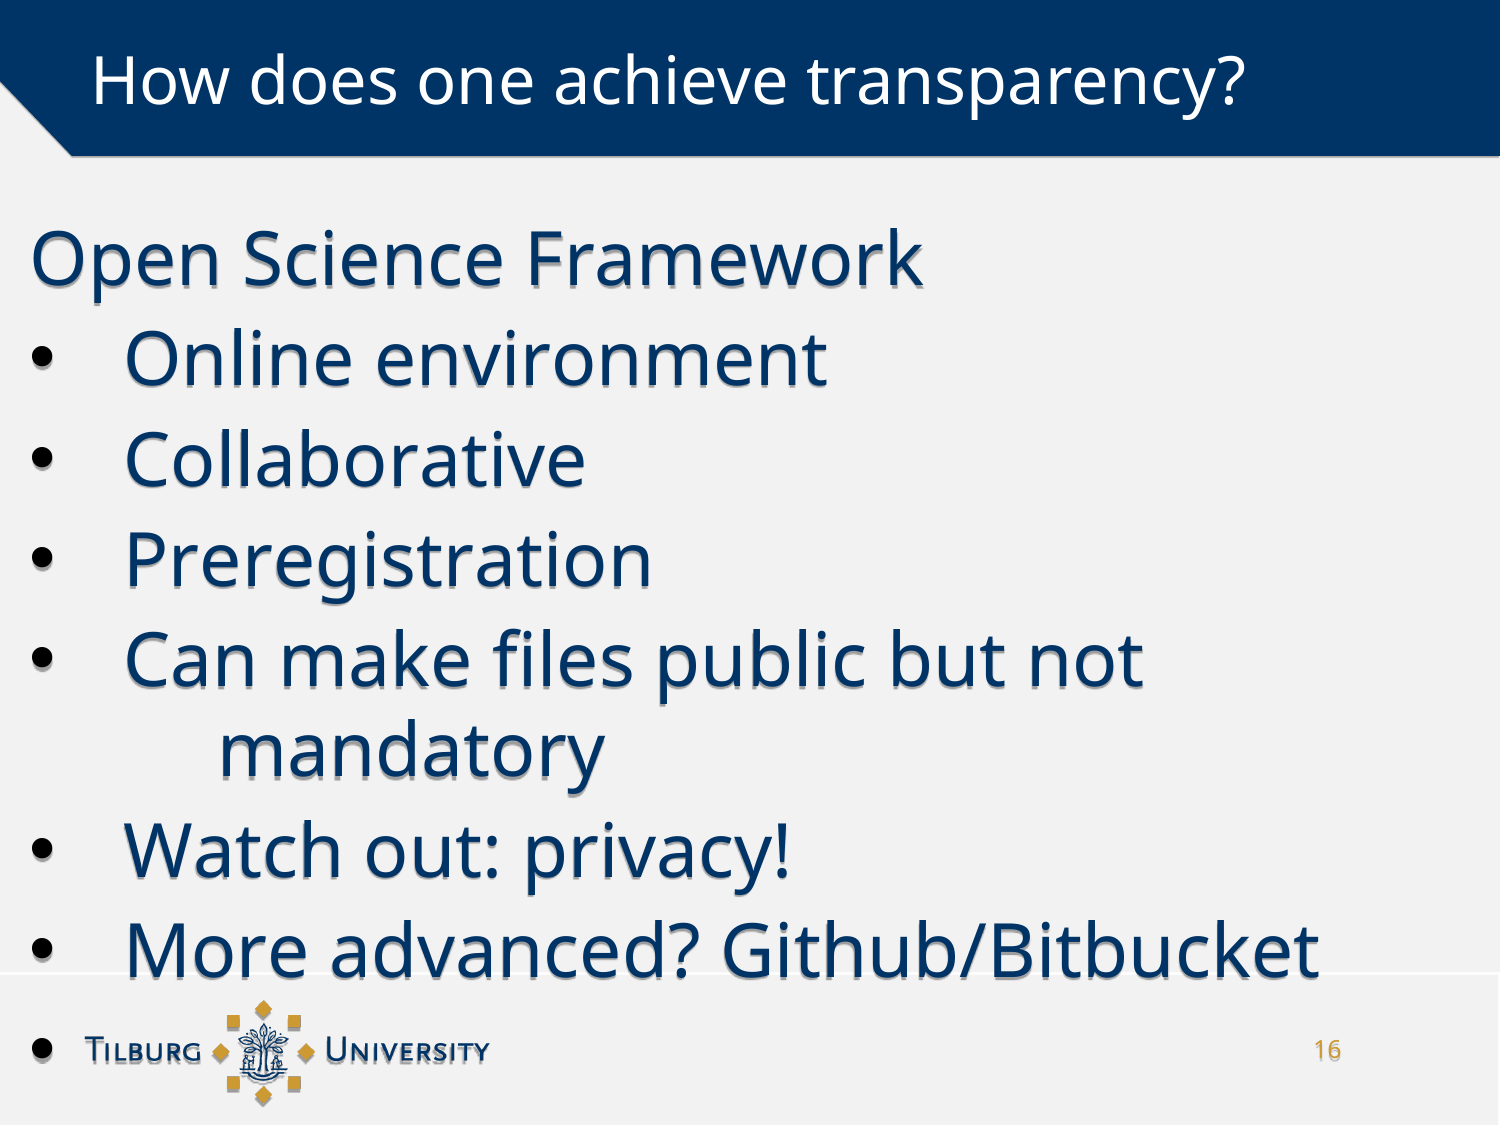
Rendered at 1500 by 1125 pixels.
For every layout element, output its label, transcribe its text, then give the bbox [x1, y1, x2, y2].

text_box [1298, 1026, 1426, 1087]
title How does one achieve transparency? [75, 0, 1426, 156]
text_box Open Science Framework Online environment Collaborative Preregistration Can make files public but not mandatory Watch out: privacy! More advanced? Github/Bitbucket [14, 202, 1450, 971]
